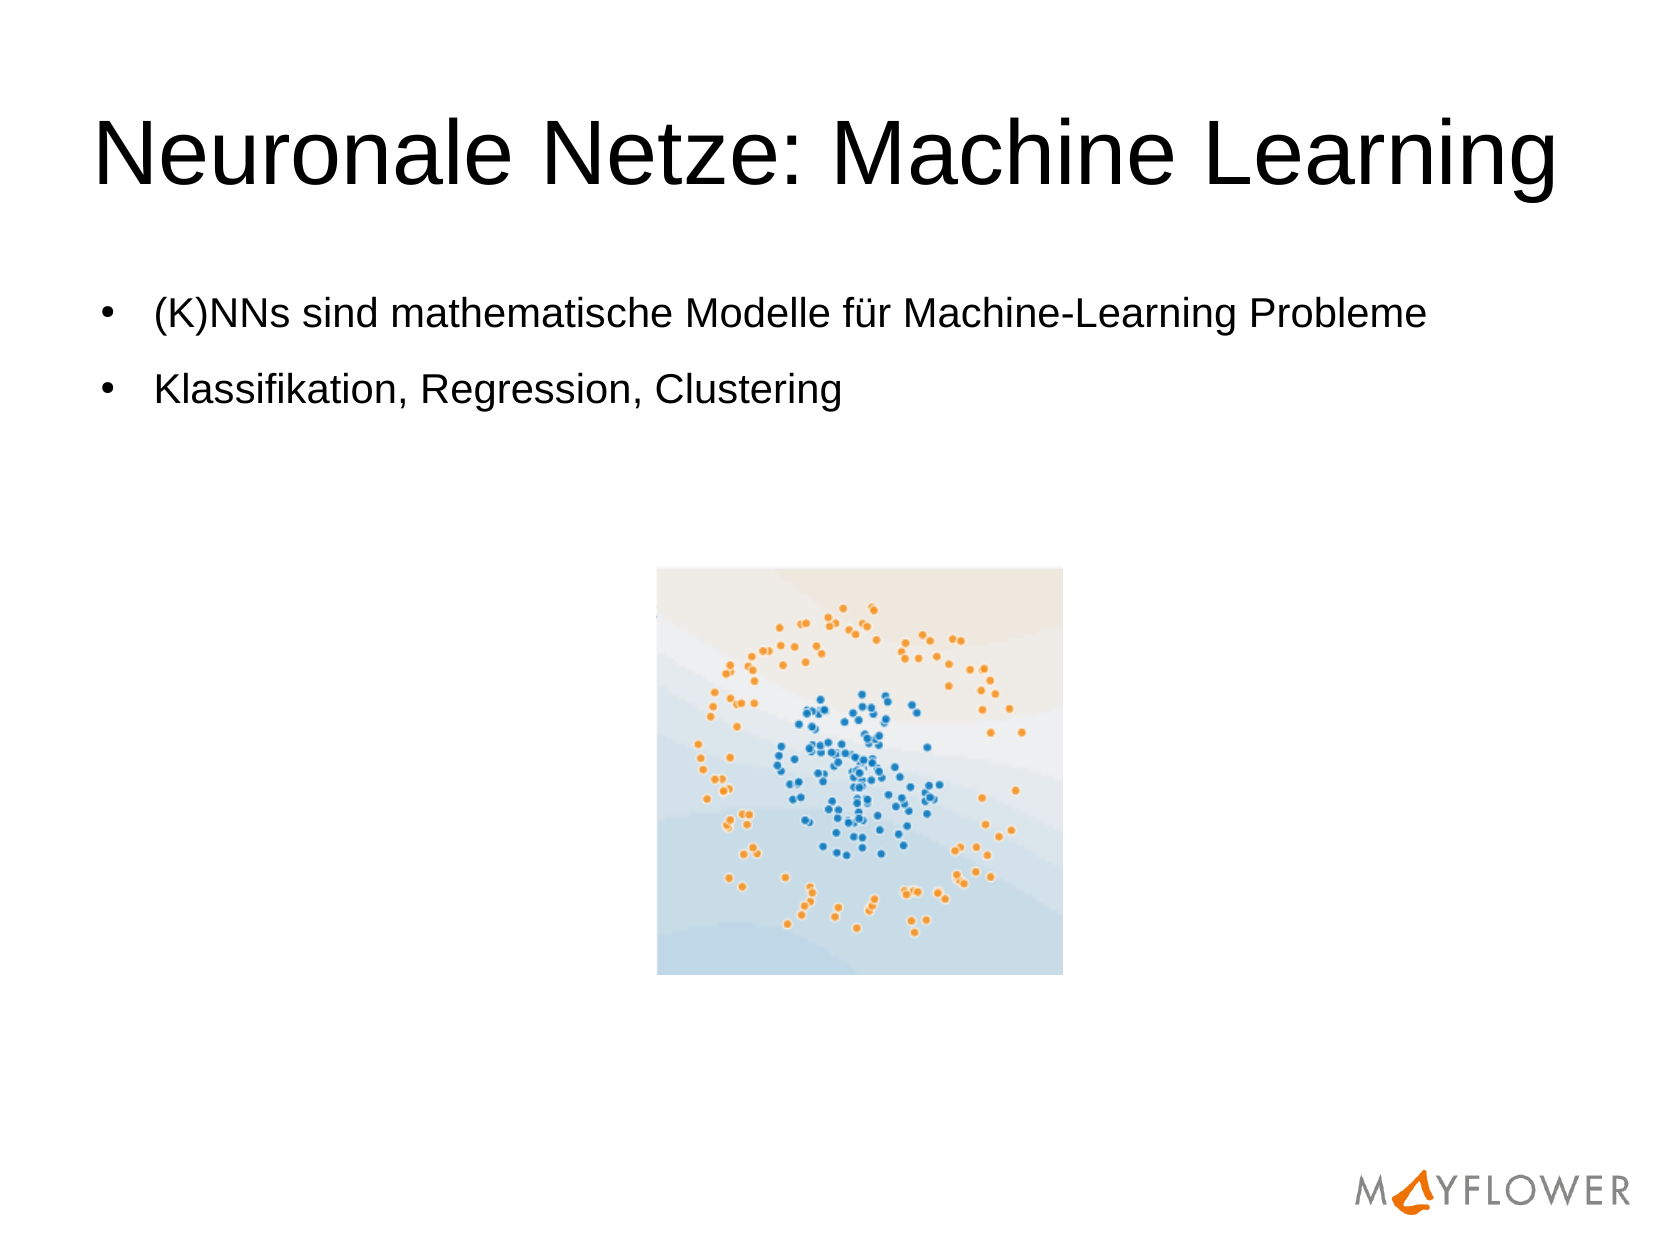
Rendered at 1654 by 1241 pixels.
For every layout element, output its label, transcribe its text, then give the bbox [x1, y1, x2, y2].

picture [1355, 1169, 1630, 1215]
picture [656, 566, 1063, 975]
list (K)NNs sind mathematische Modelle für Machine-Learning Probleme Klassifikation, Regression, Clustering [82, 290, 1571, 1010]
title Neuronale Netze: Machine Learning [82, 49, 1571, 257]
